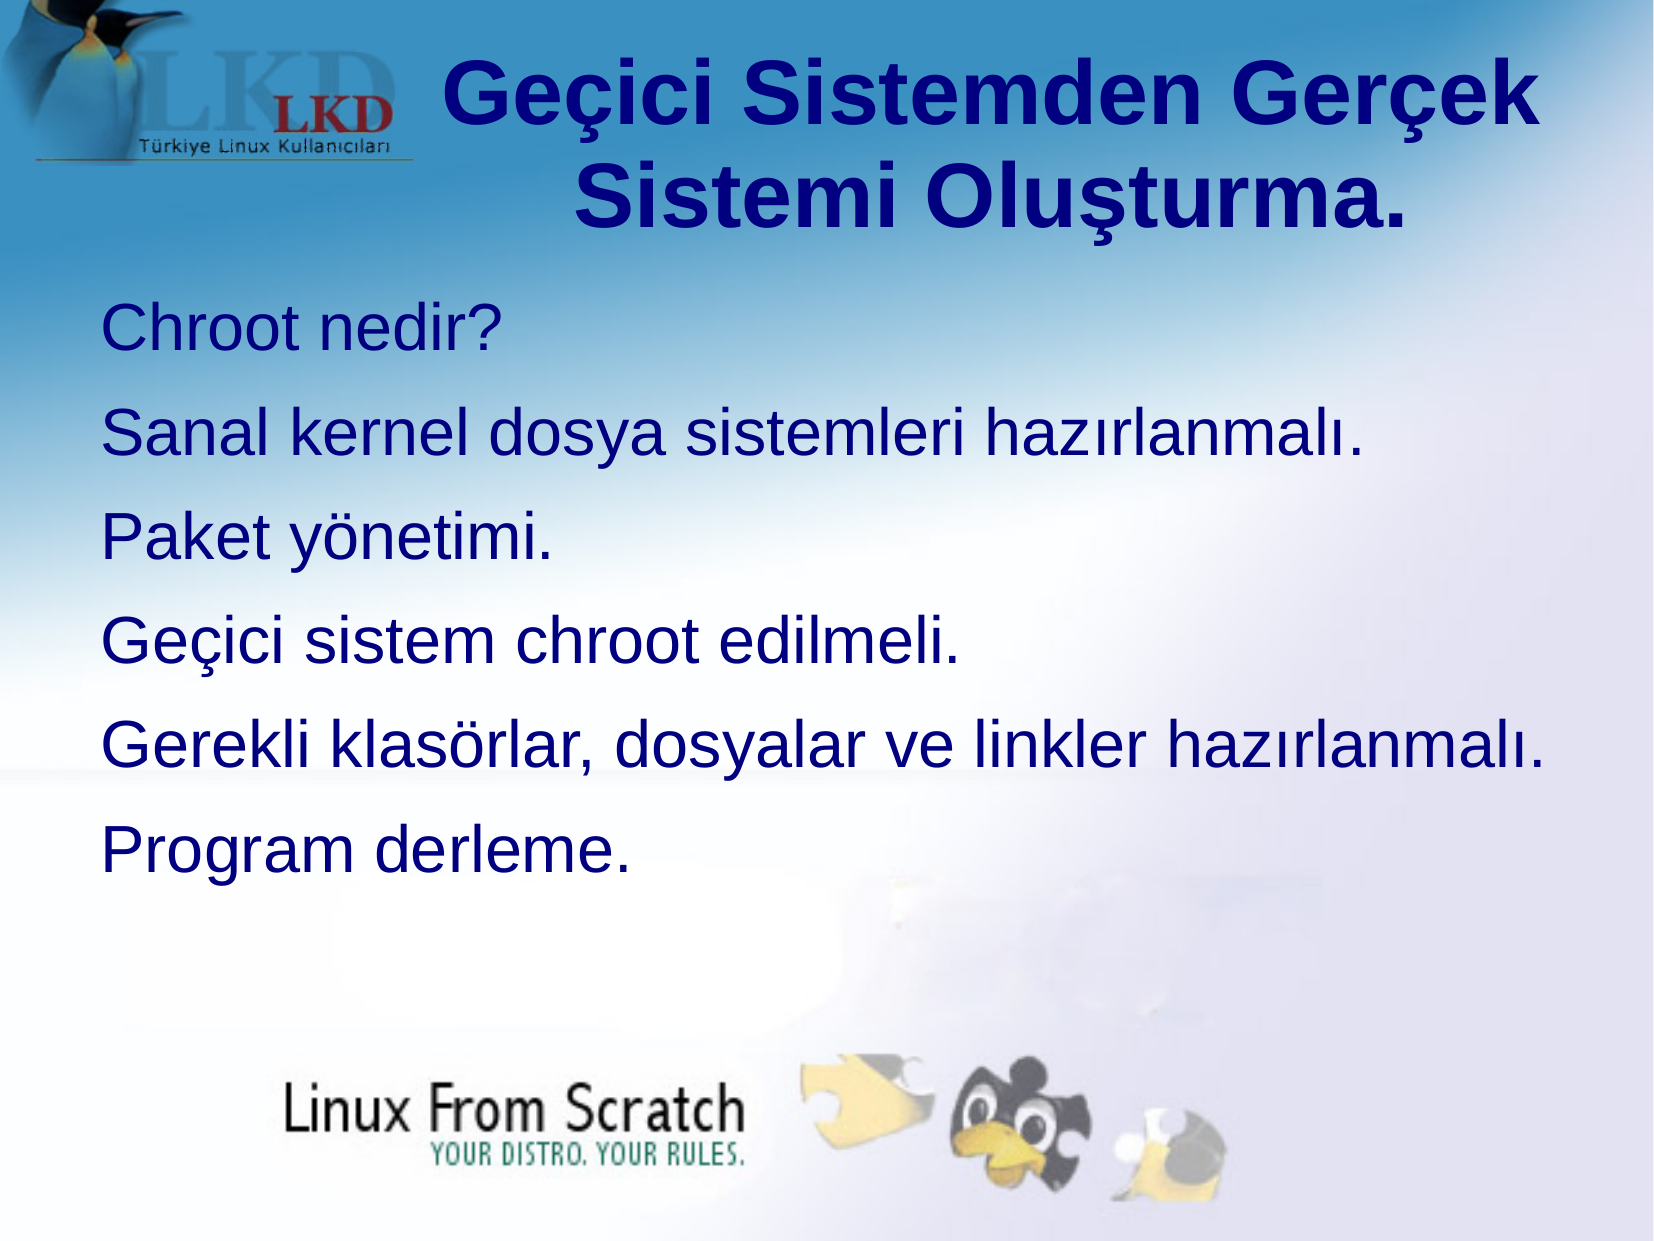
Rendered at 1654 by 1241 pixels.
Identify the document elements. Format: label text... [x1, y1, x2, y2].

list Chroot nedir? Sanal kernel dosya sistemleri hazırlanmalı. Paket yönetimi. Geçici sistem chroot edilmeli. Gerekli klasörlar, dosyalar ve linkler hazırlanmalı. Program derleme. [82, 290, 1571, 1094]
title Geçici Sistemden Gerçek Sistemi Oluşturma. [412, 25, 1571, 263]
picture [0, 0, 1654, 1241]
